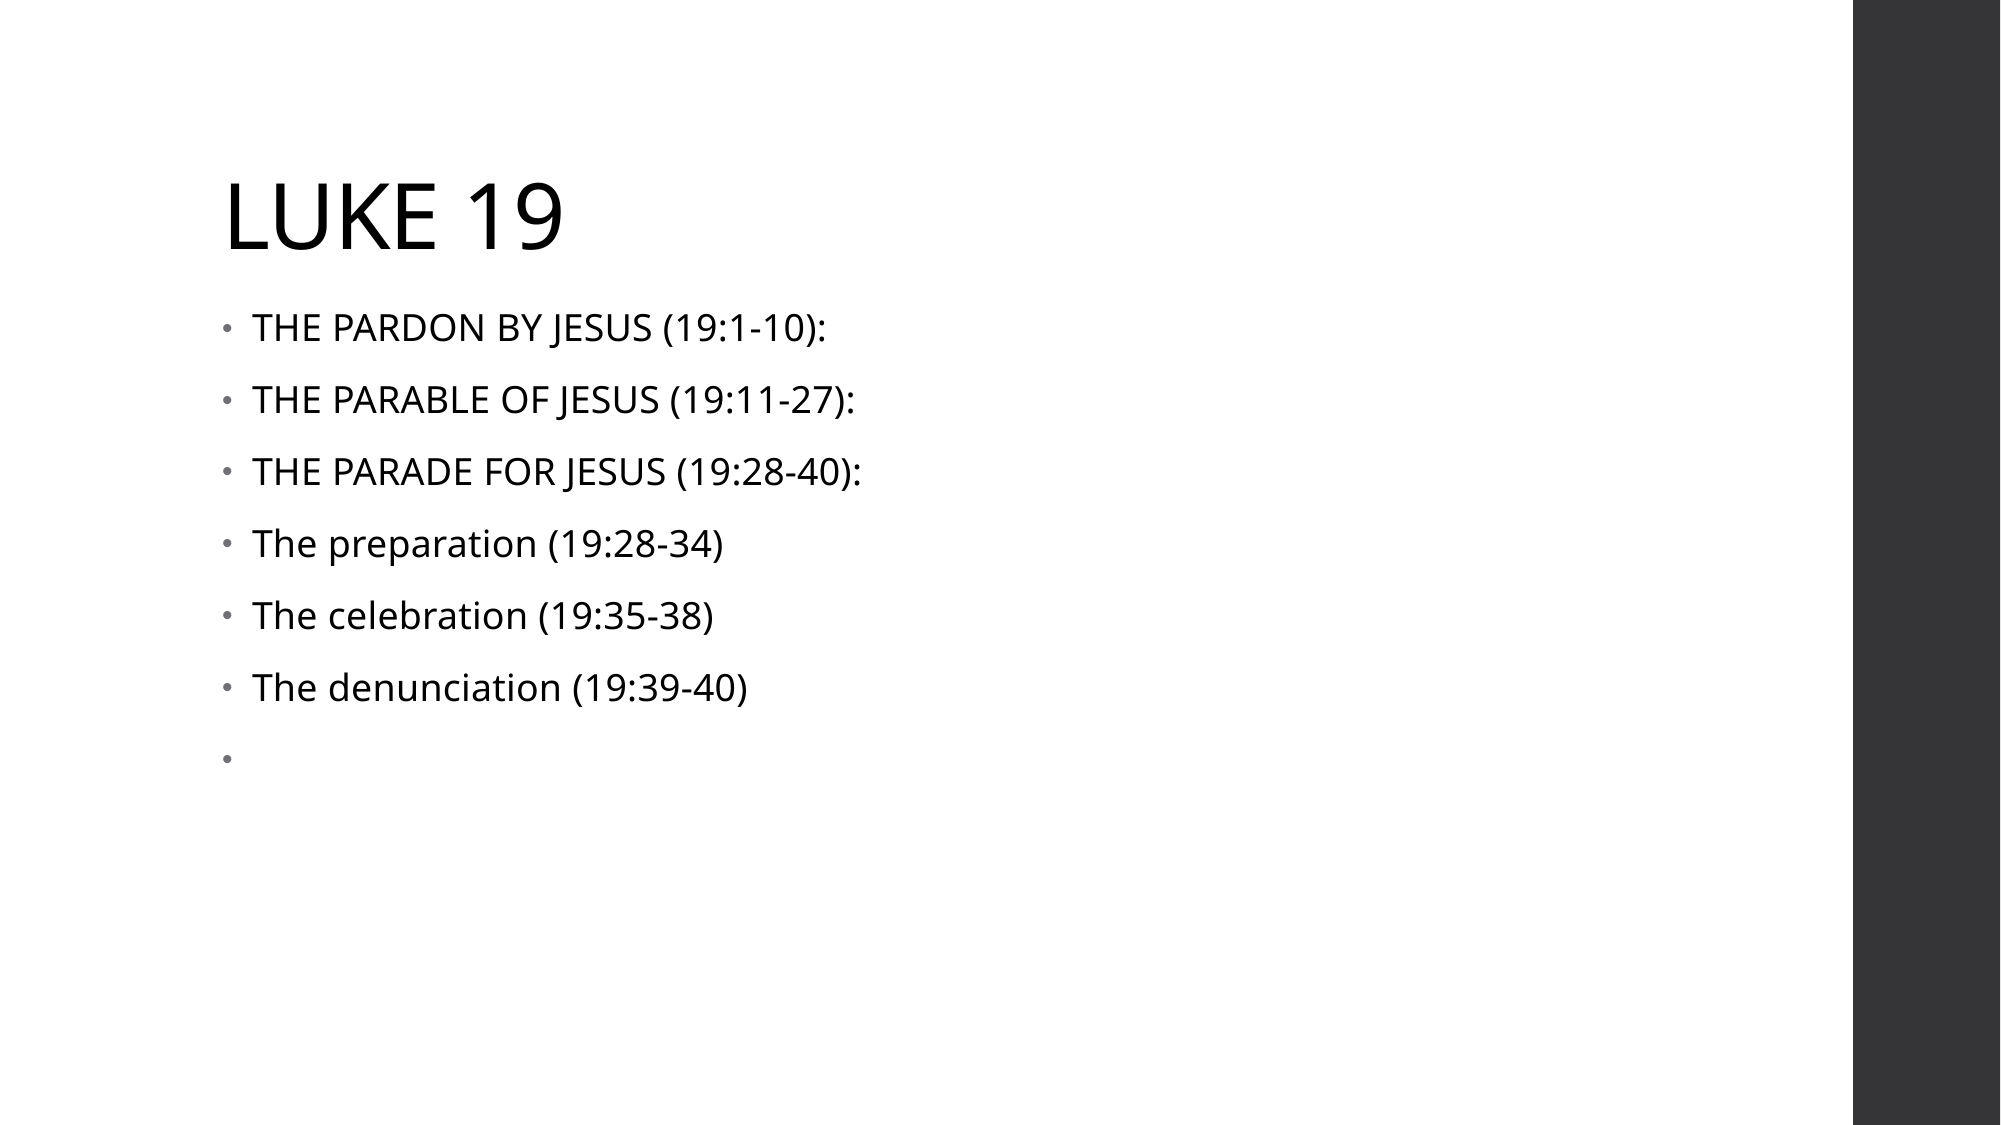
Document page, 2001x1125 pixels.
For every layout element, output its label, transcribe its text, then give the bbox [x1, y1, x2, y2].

title LUKE 19 [206, 60, 1797, 278]
list THE PARDON BY JESUS (19:1-10): THE PARABLE OF JESUS (19:11-27): THE PARADE FOR JESUS (19:28-40): The preparation (19:28-34) The celebration (19:35-38) The denunciation (19:39-40) [206, 299, 1617, 1014]
